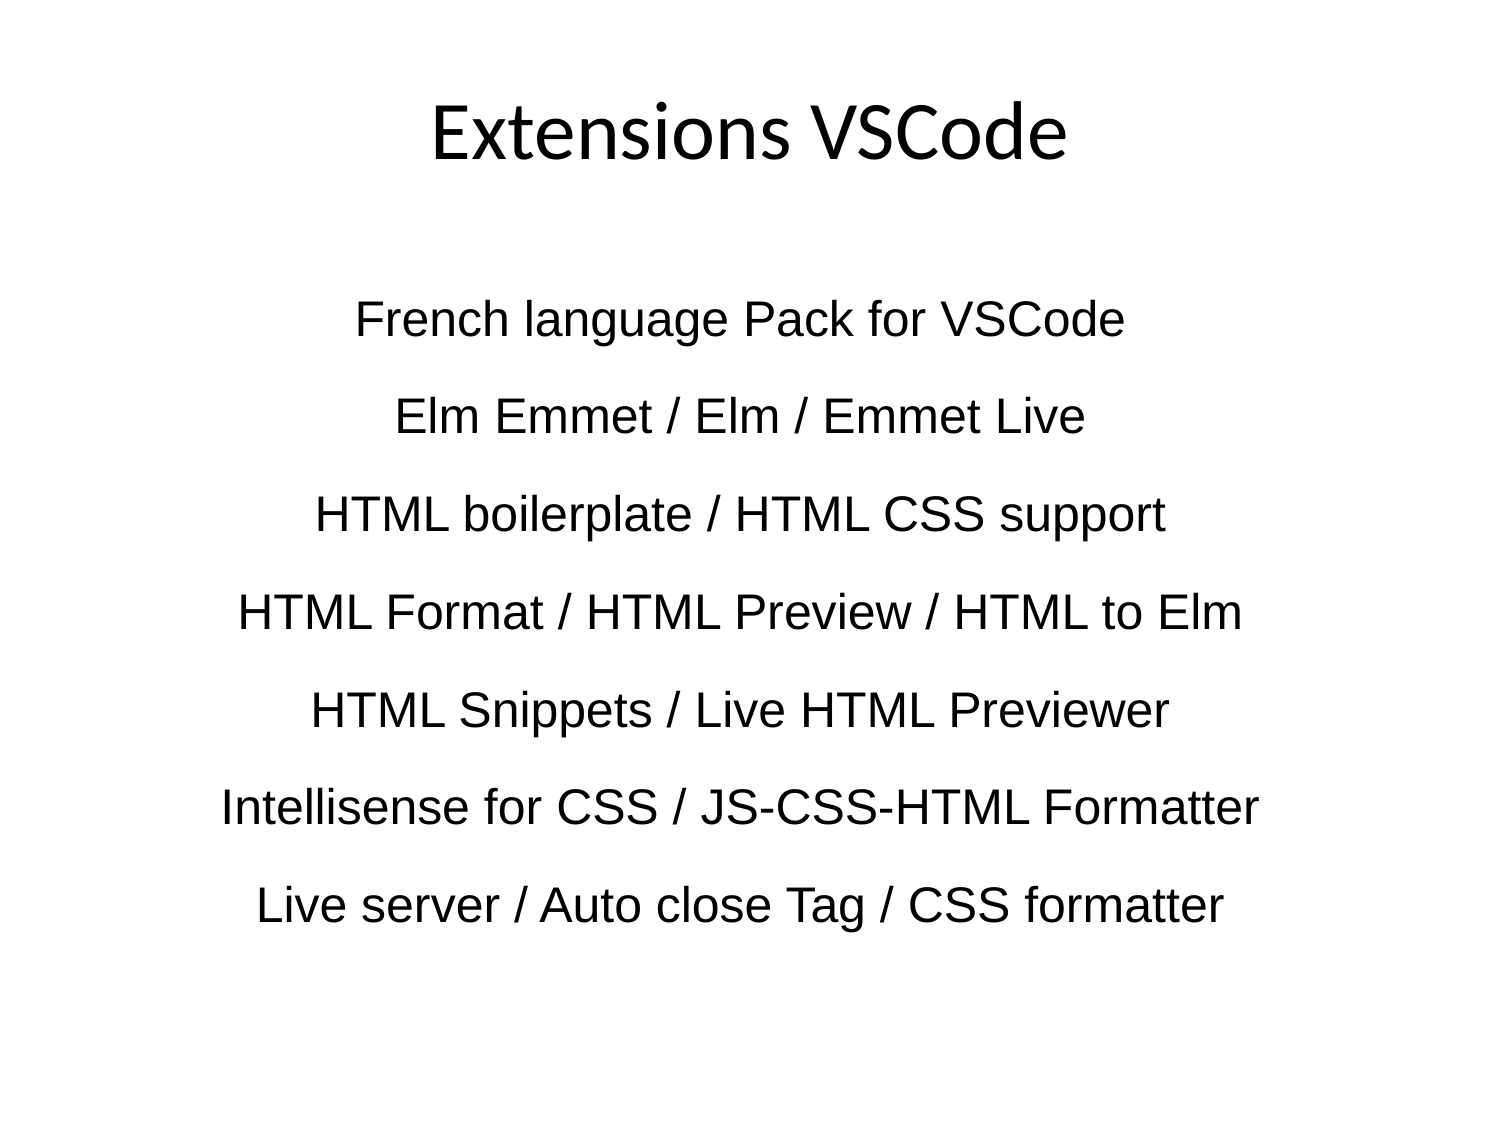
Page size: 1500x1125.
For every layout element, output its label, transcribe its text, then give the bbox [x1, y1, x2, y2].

title Extensions VSCode [75, 44, 1425, 233]
text_box French language Pack for VSCode Elm Emmet / Elm / Emmet Live HTML boilerplate / HTML CSS support HTML Format / HTML Preview / HTML to Elm HTML Snippets / Live HTML Previewer Intellisense for CSS / JS-CSS-HTML Formatter Live server / Auto close Tag / CSS formatter [205, 283, 1276, 941]
